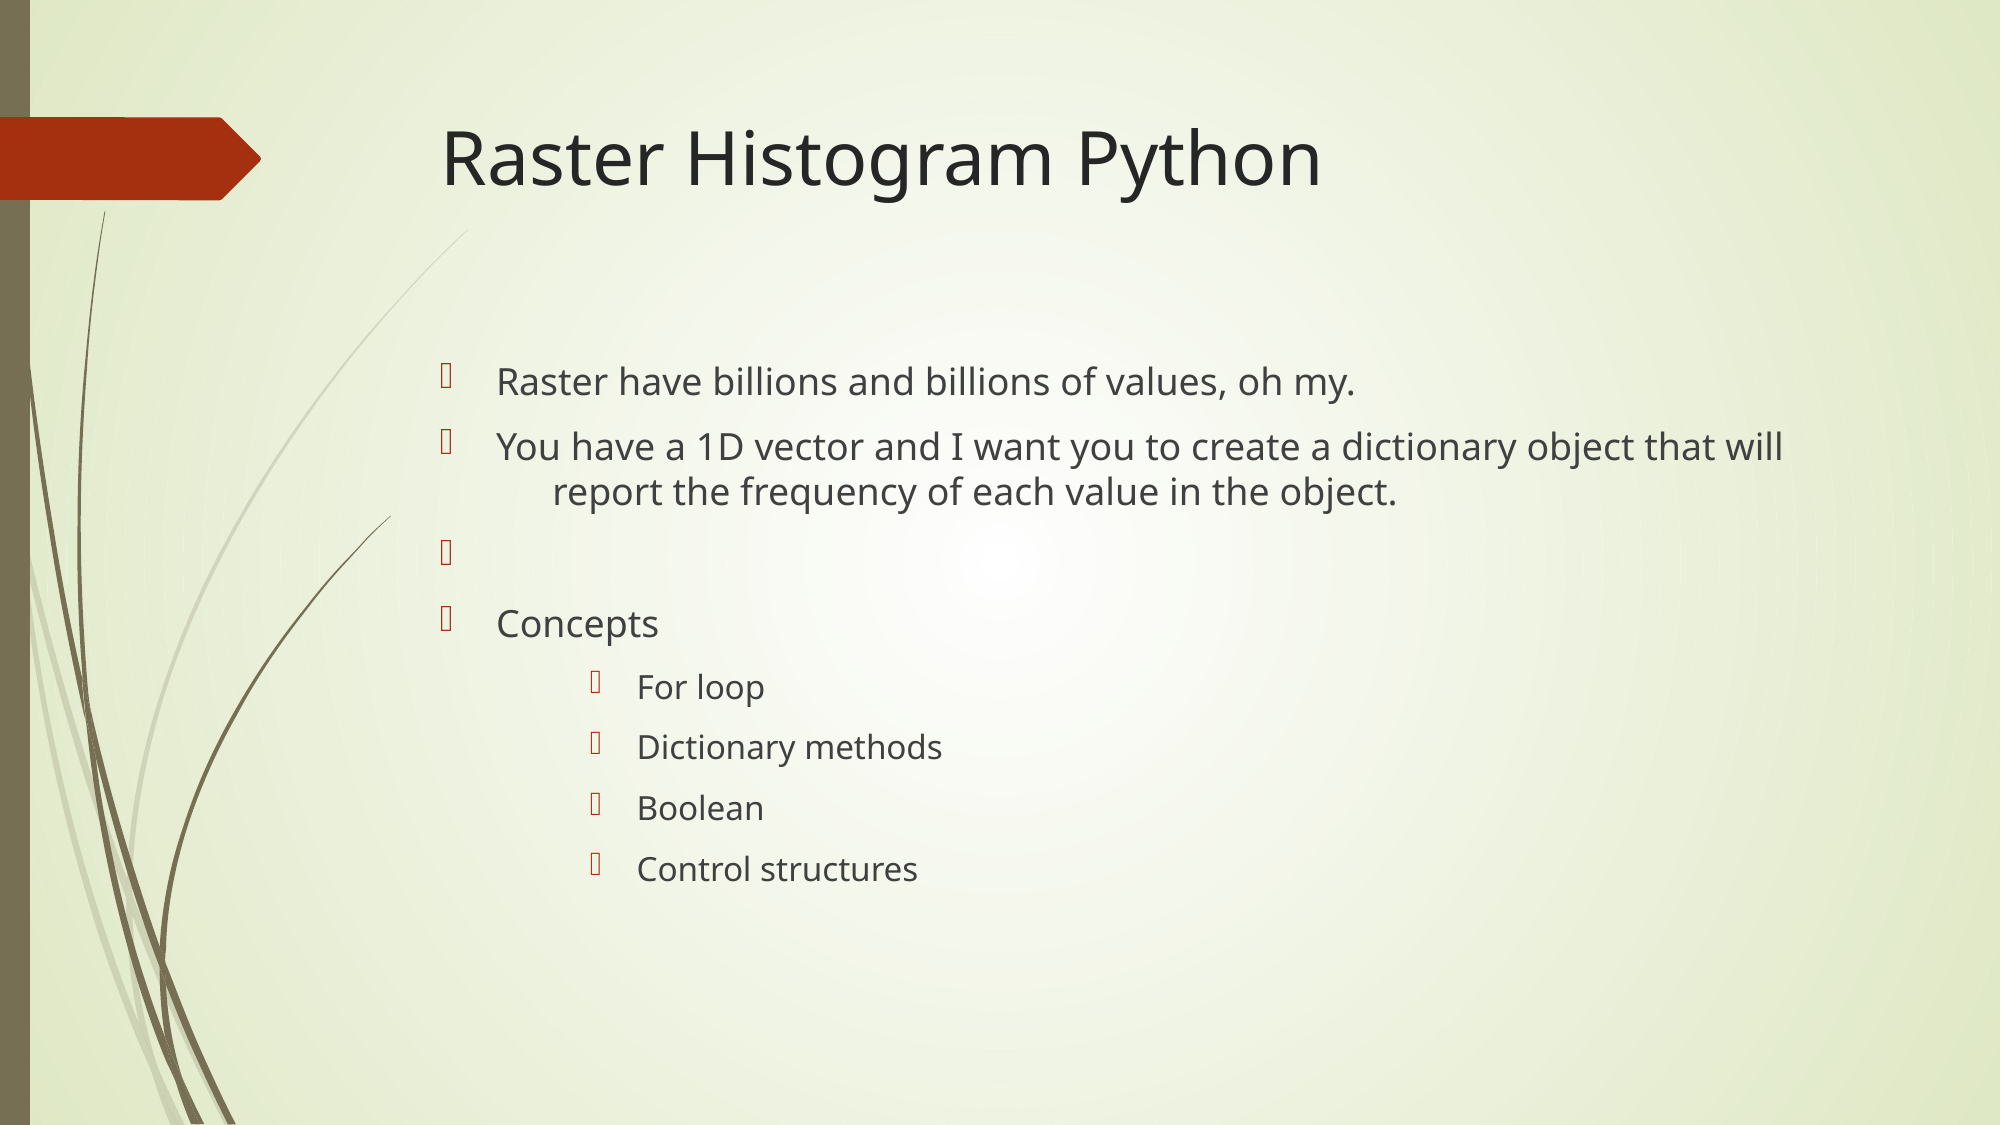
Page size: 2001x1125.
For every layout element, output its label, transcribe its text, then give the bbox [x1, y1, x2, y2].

title Raster Histogram Python [425, 102, 1888, 313]
list Raster have billions and billions of values, oh my. You have a 1D vector and I want you to create a dictionary object that will report the frequency of each value in the object. Concepts For loop Dictionary methods Boolean Control structures [424, 350, 1888, 970]
